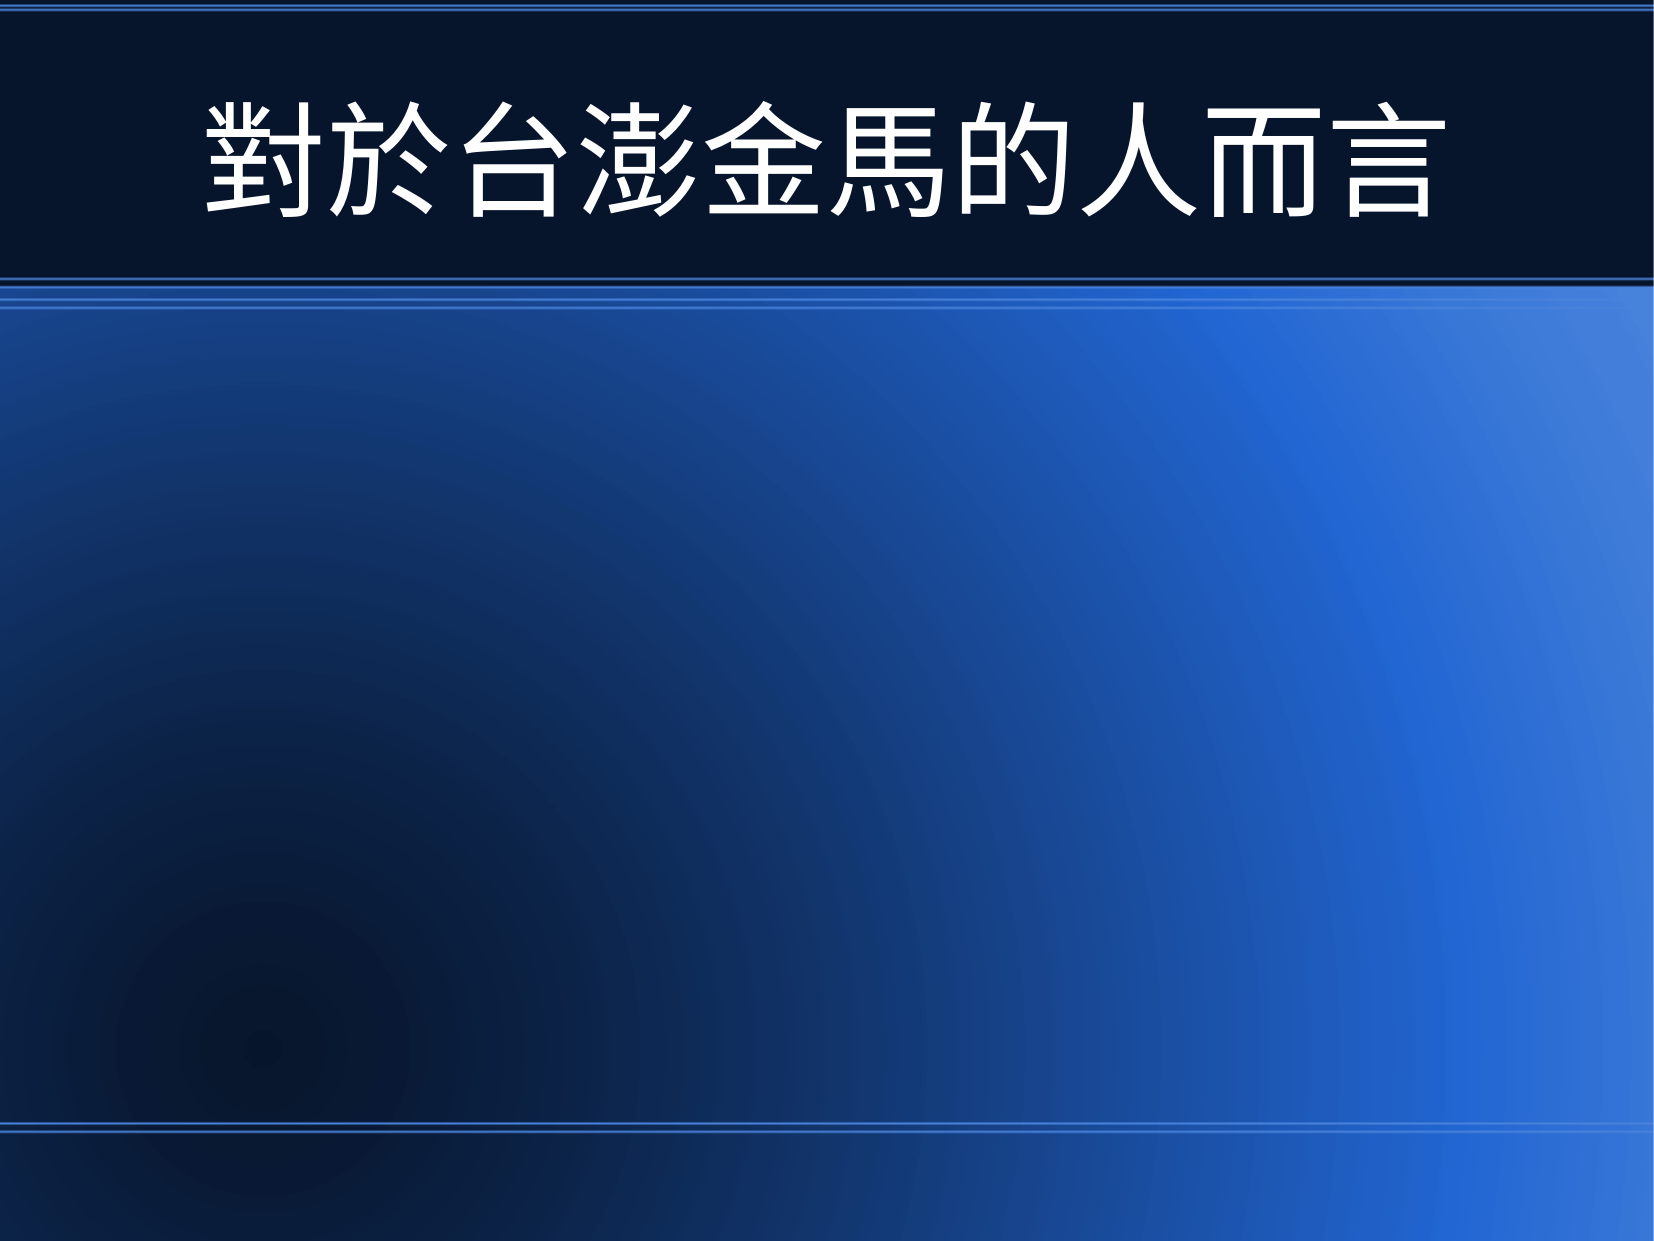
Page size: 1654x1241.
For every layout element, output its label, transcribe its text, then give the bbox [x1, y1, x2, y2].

picture [0, 0, 1654, 1241]
title 對於台澎金馬的人而言 [82, 49, 1571, 257]
